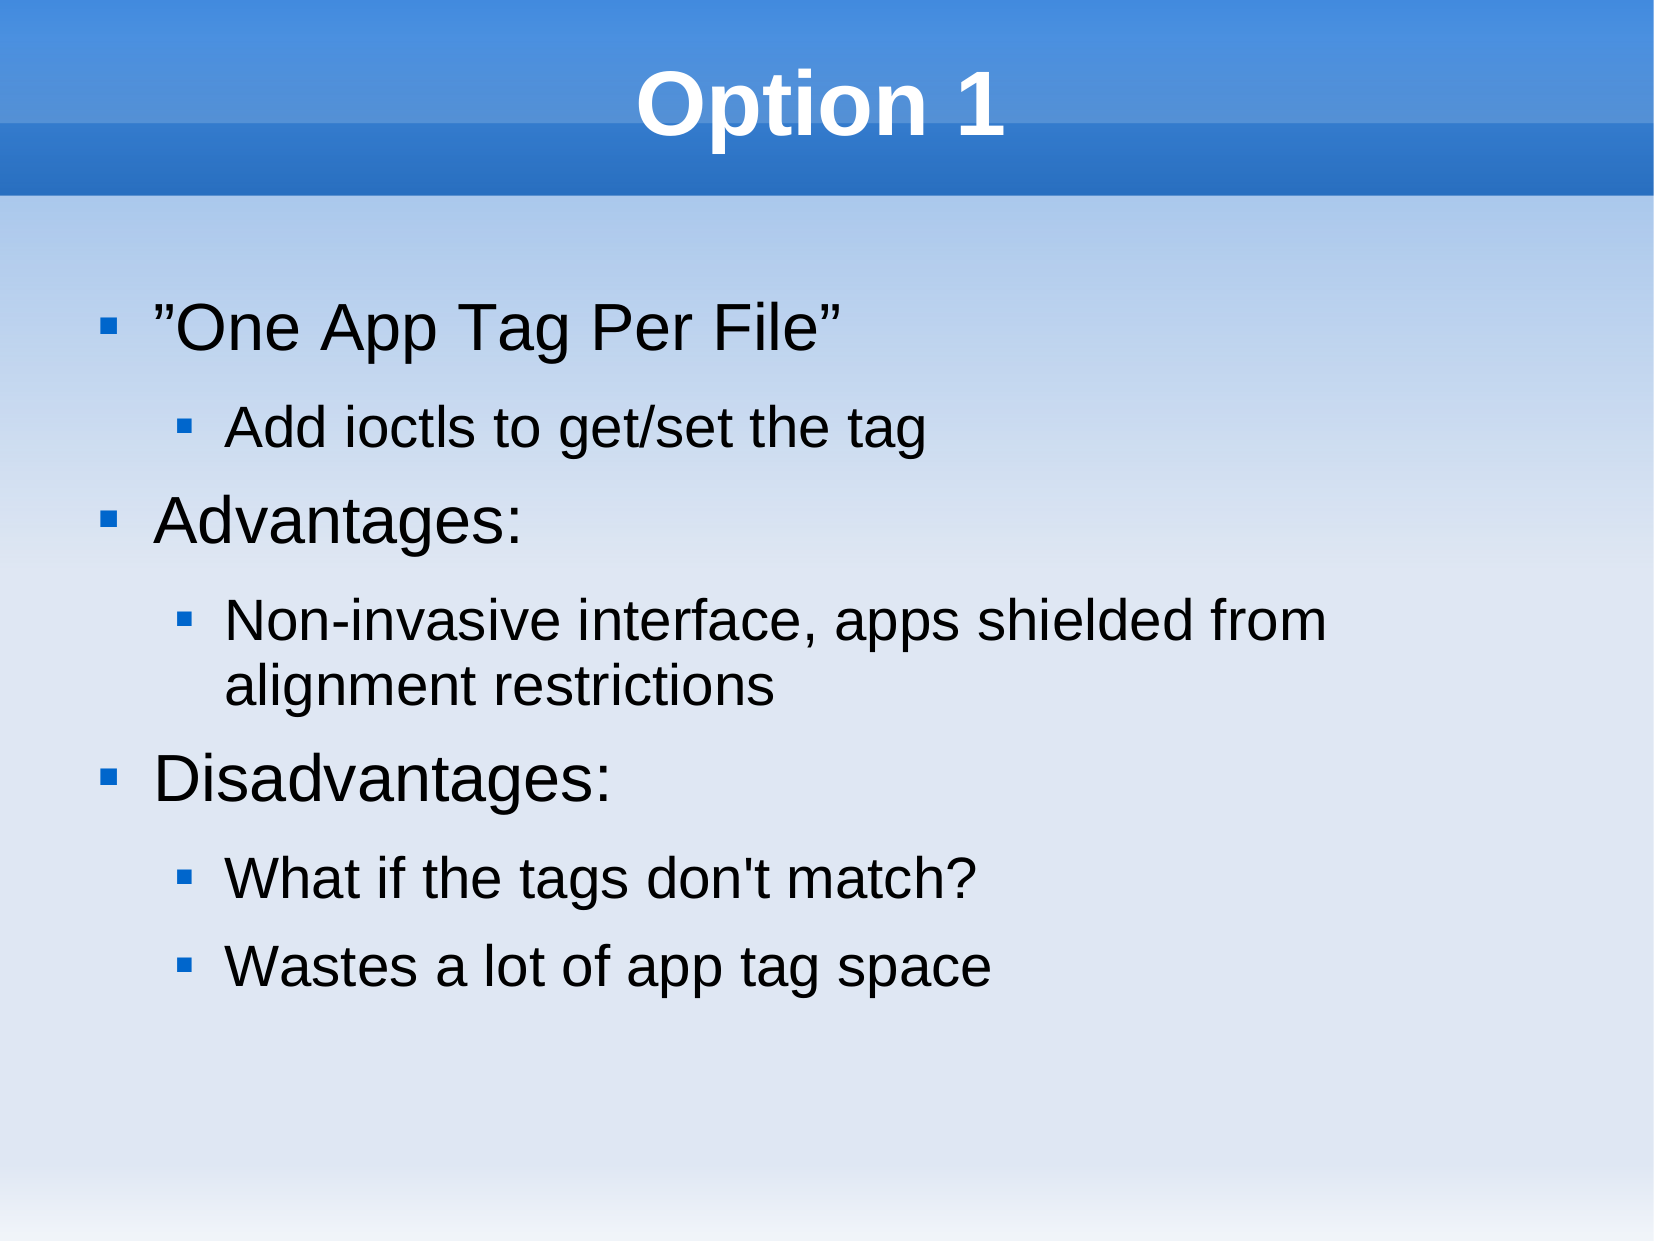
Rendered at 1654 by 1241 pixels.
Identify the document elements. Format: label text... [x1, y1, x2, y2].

picture [0, 0, 1654, 1241]
title Option 1 [76, 7, 1565, 200]
list ”One App Tag Per File” Add ioctls to get/set the tag Advantages: Non-invasive interface, apps shielded from alignment restrictions Disadvantages: What if the tags don't match? Wastes a lot of app tag space [82, 290, 1571, 1094]
